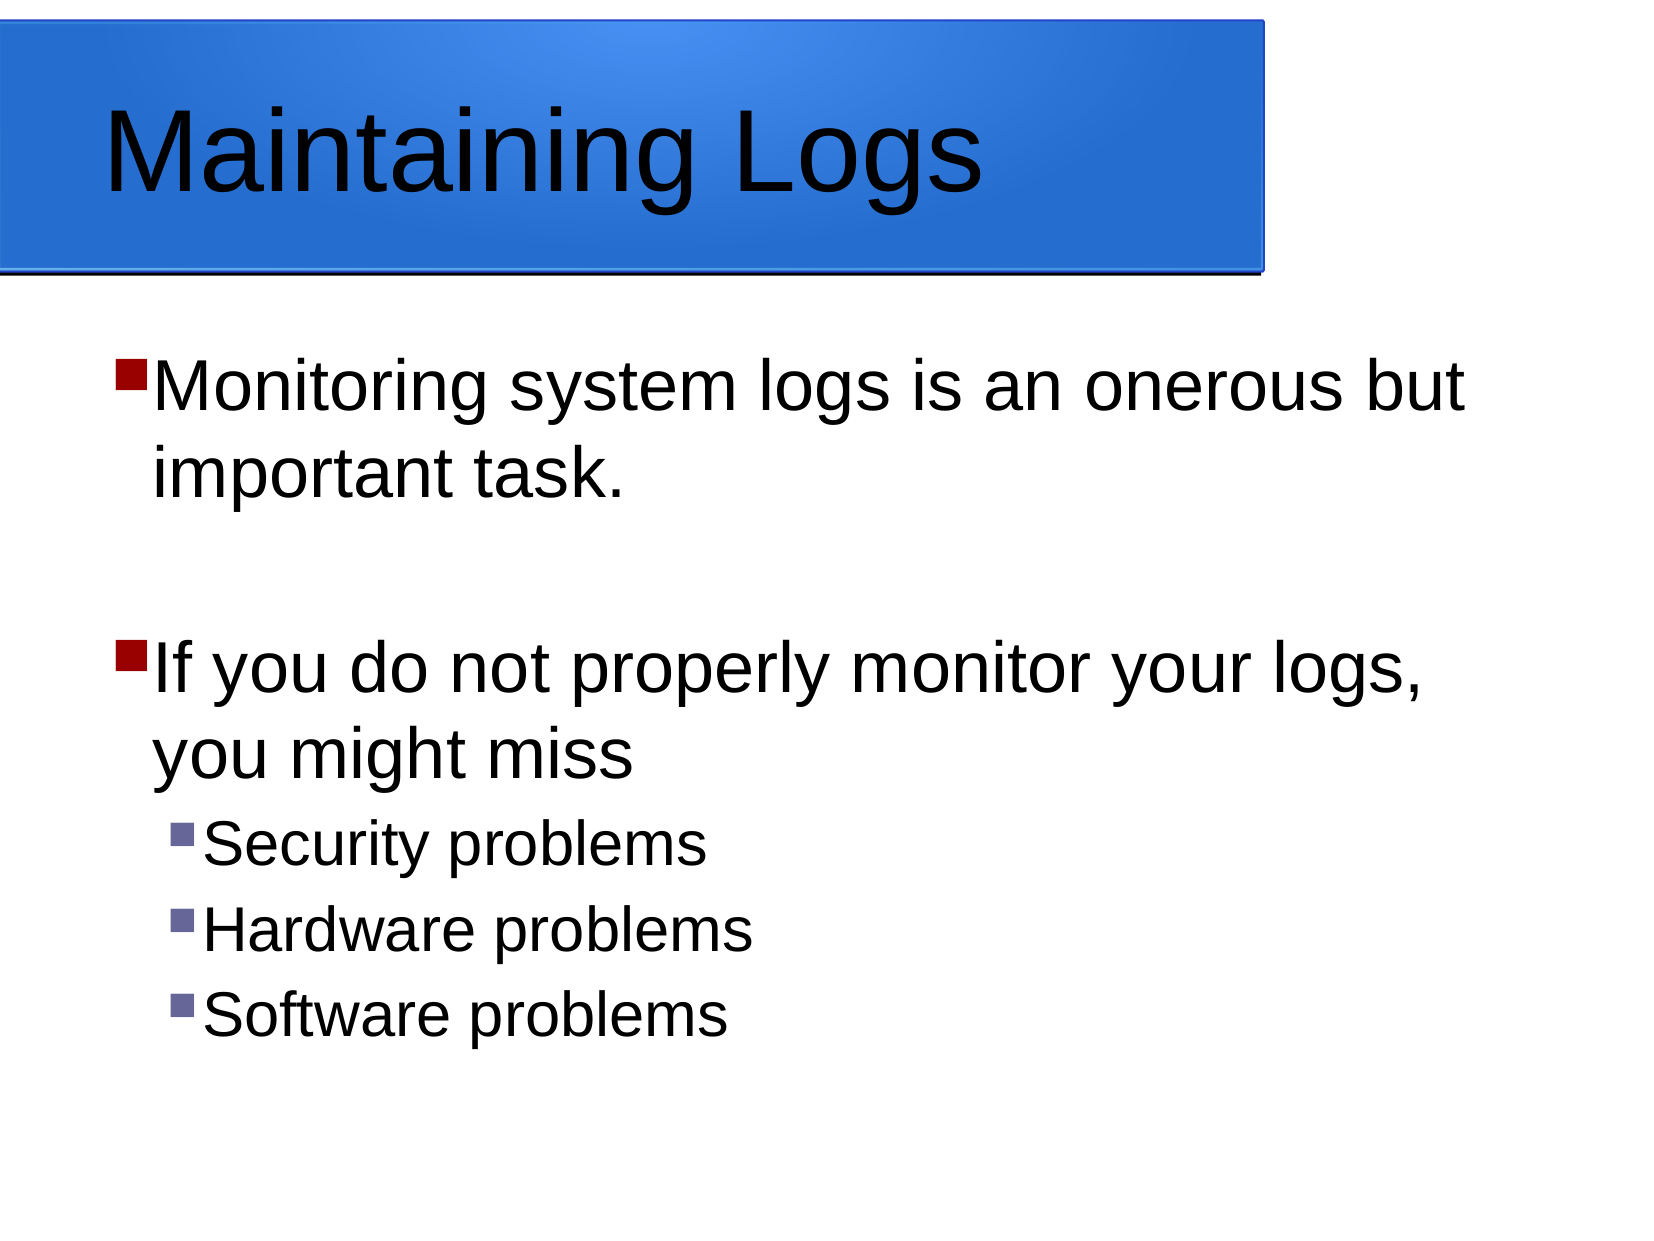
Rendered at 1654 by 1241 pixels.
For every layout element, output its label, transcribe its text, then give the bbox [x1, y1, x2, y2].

list Monitoring system logs is an onerous but important task. If you do not properly monitor your logs, you might miss Security problems Hardware problems Software problems [96, 330, 1571, 1061]
title Maintaining Logs [87, 16, 1563, 223]
